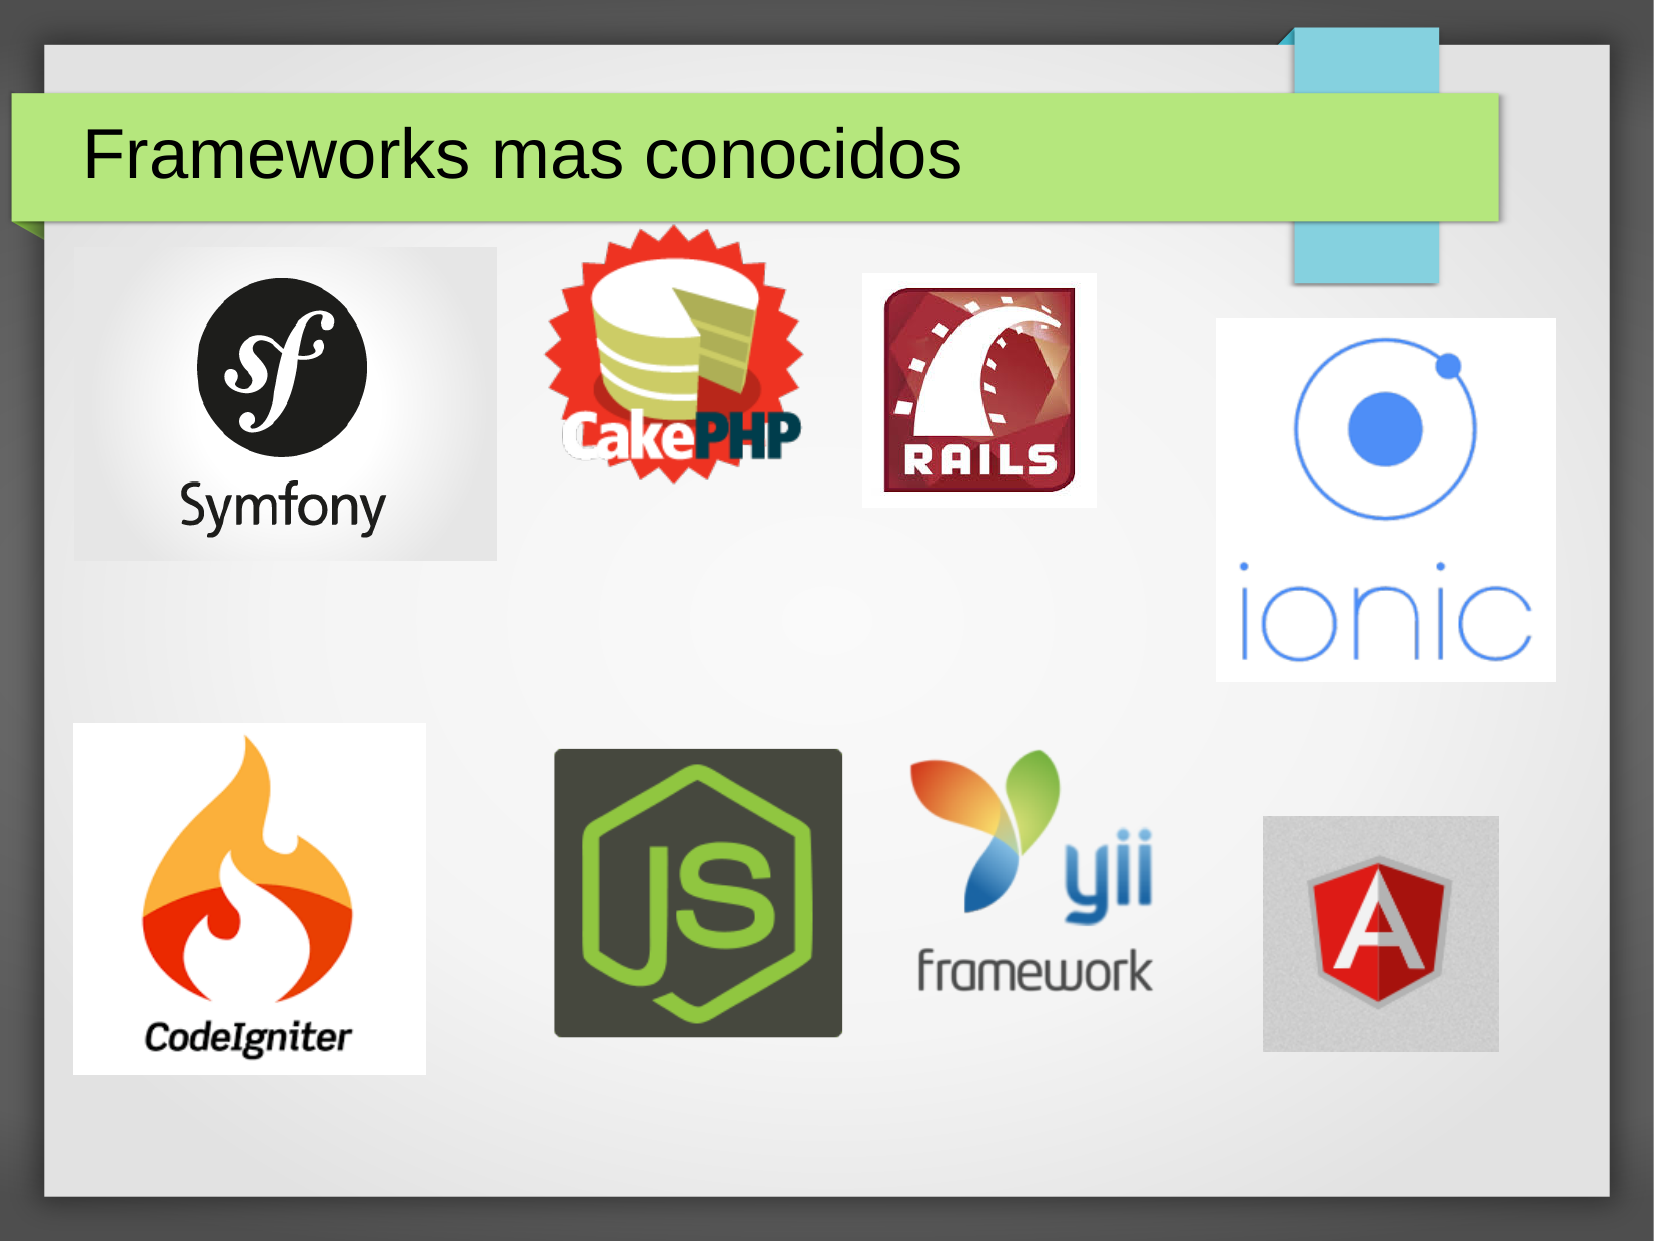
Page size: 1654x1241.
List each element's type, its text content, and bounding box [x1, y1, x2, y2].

title Frameworks mas conocidos [82, 94, 1264, 213]
picture [0, 0, 1654, 1241]
